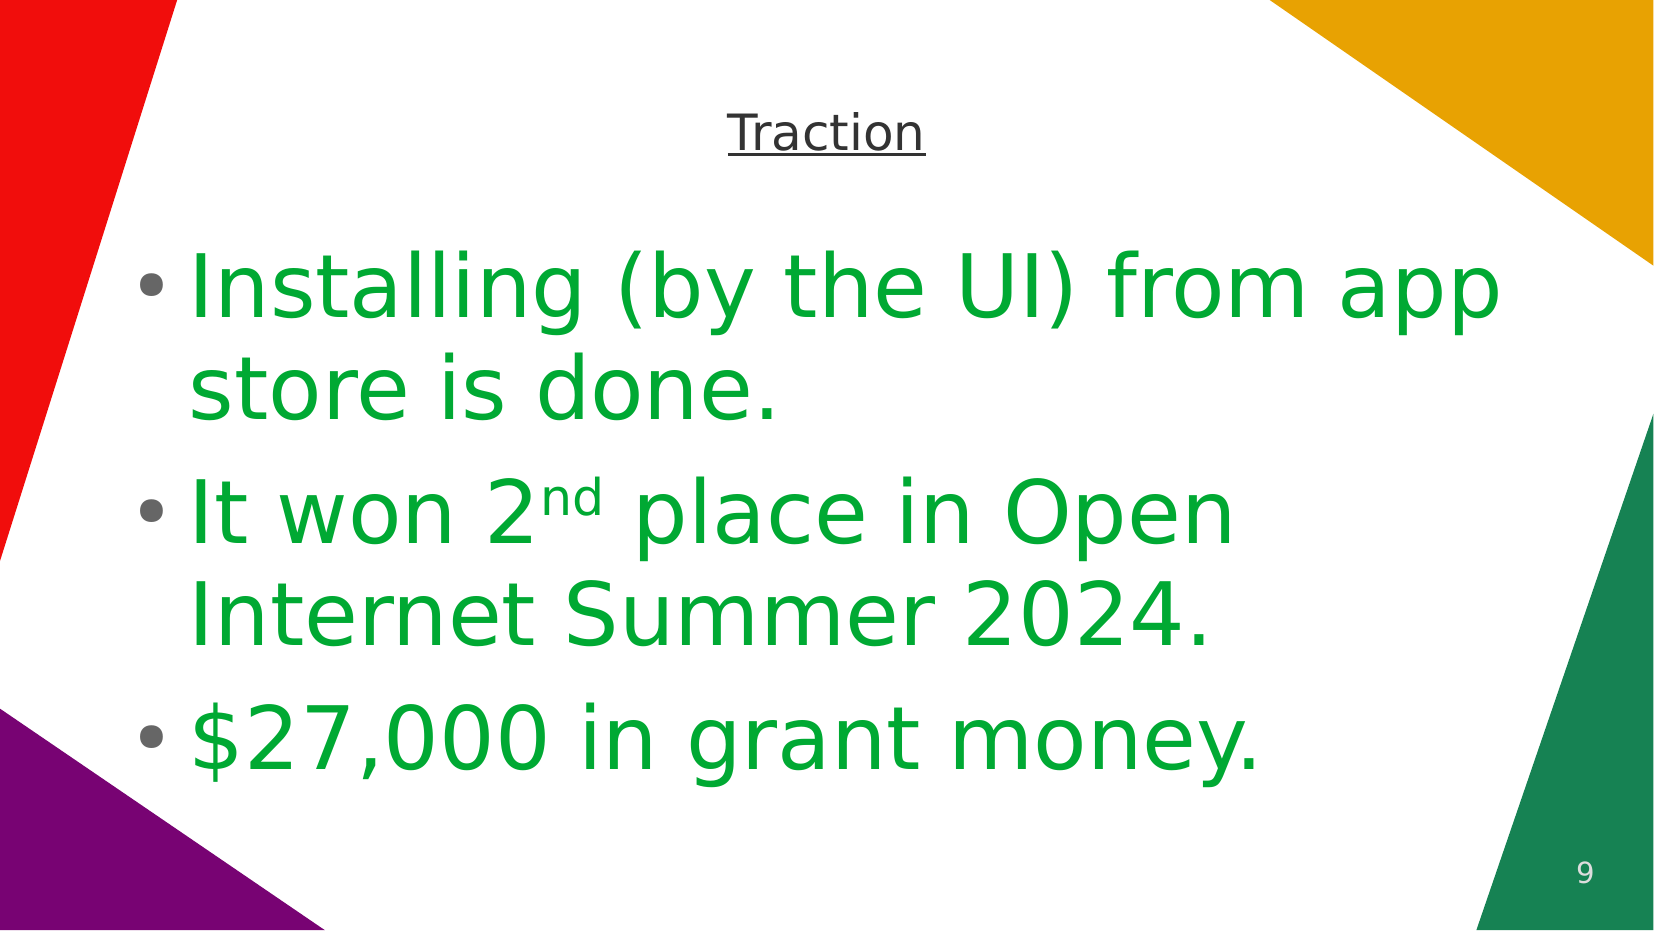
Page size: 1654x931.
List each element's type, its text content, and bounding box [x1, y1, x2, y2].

title Traction [118, 59, 1536, 207]
list Installing (by the UI) from app store is done. It won 2nd place in Open Internet Summer 2024. $27,000 in grant money. [118, 236, 1536, 827]
